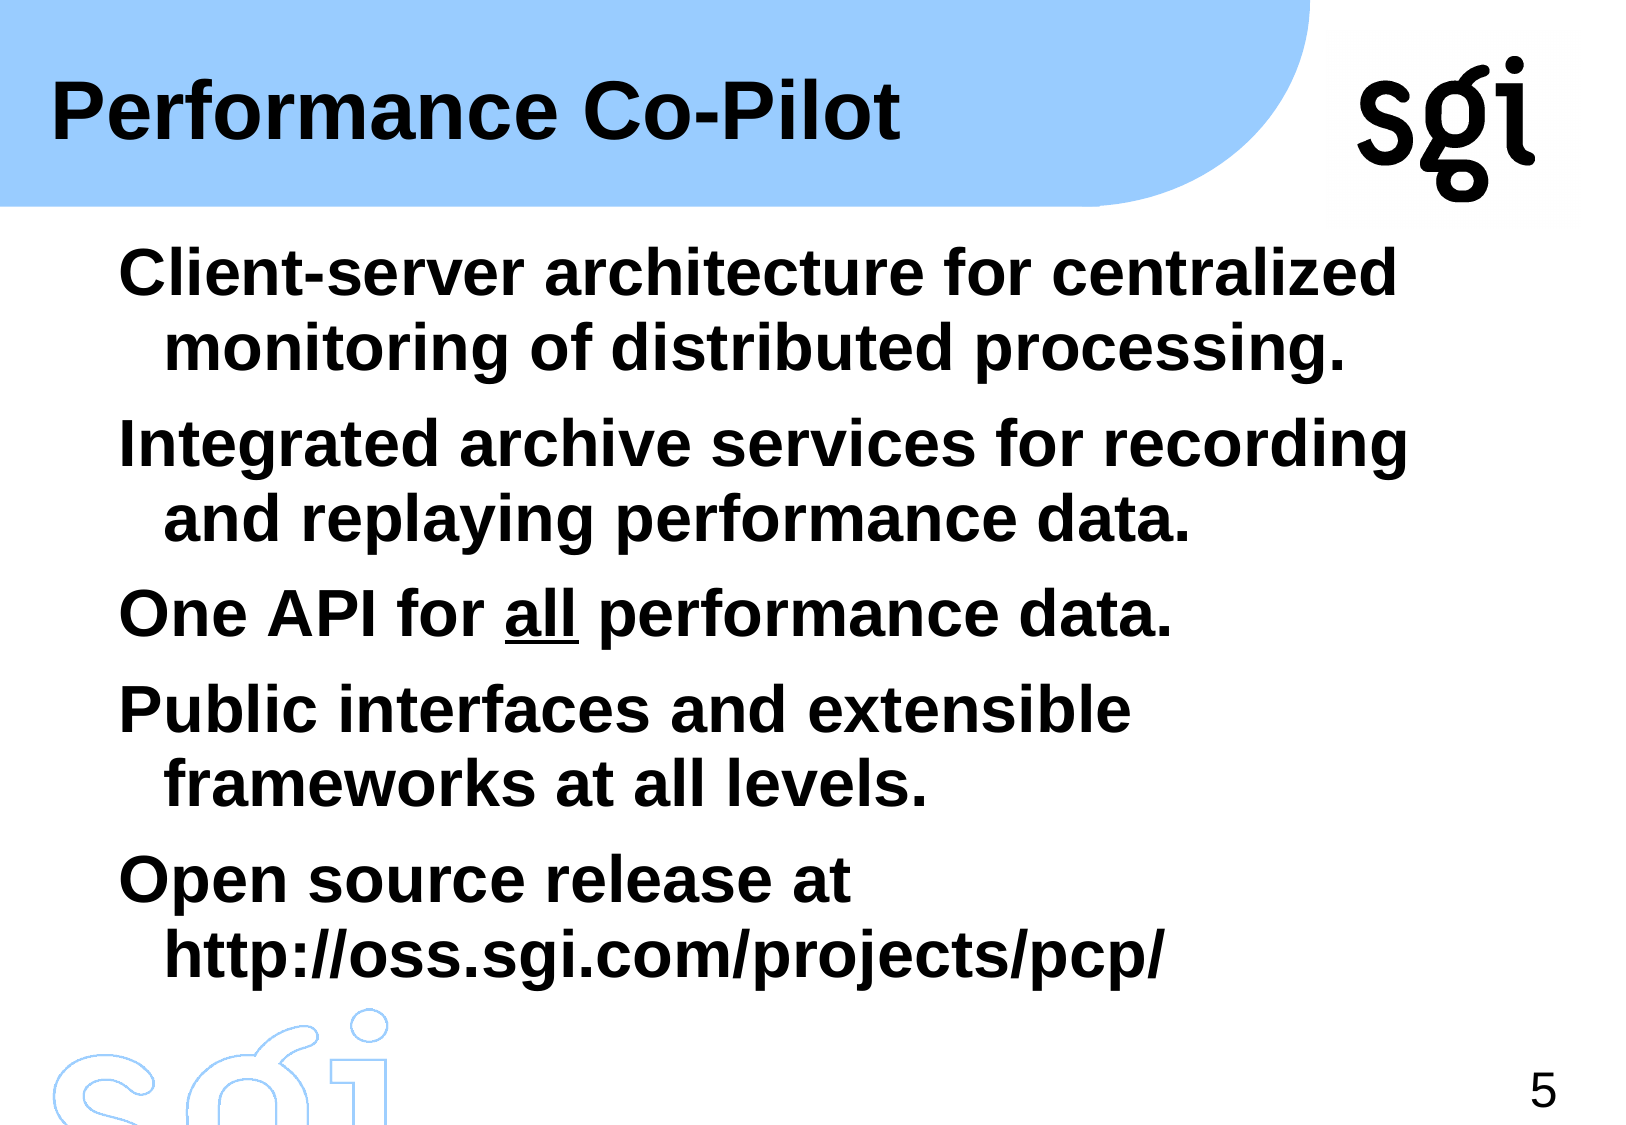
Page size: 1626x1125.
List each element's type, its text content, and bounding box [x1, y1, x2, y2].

list Client-server architecture for centralized monitoring of distributed processing. Integrated archive services for recording and replaying performance data. One API for all performance data. Public interfaces and extensible frameworks at all levels. Open source release at http://oss.sgi.com/projects/pcp/ [87, 228, 1538, 1046]
title Performance Co-Pilot [36, 33, 1318, 199]
